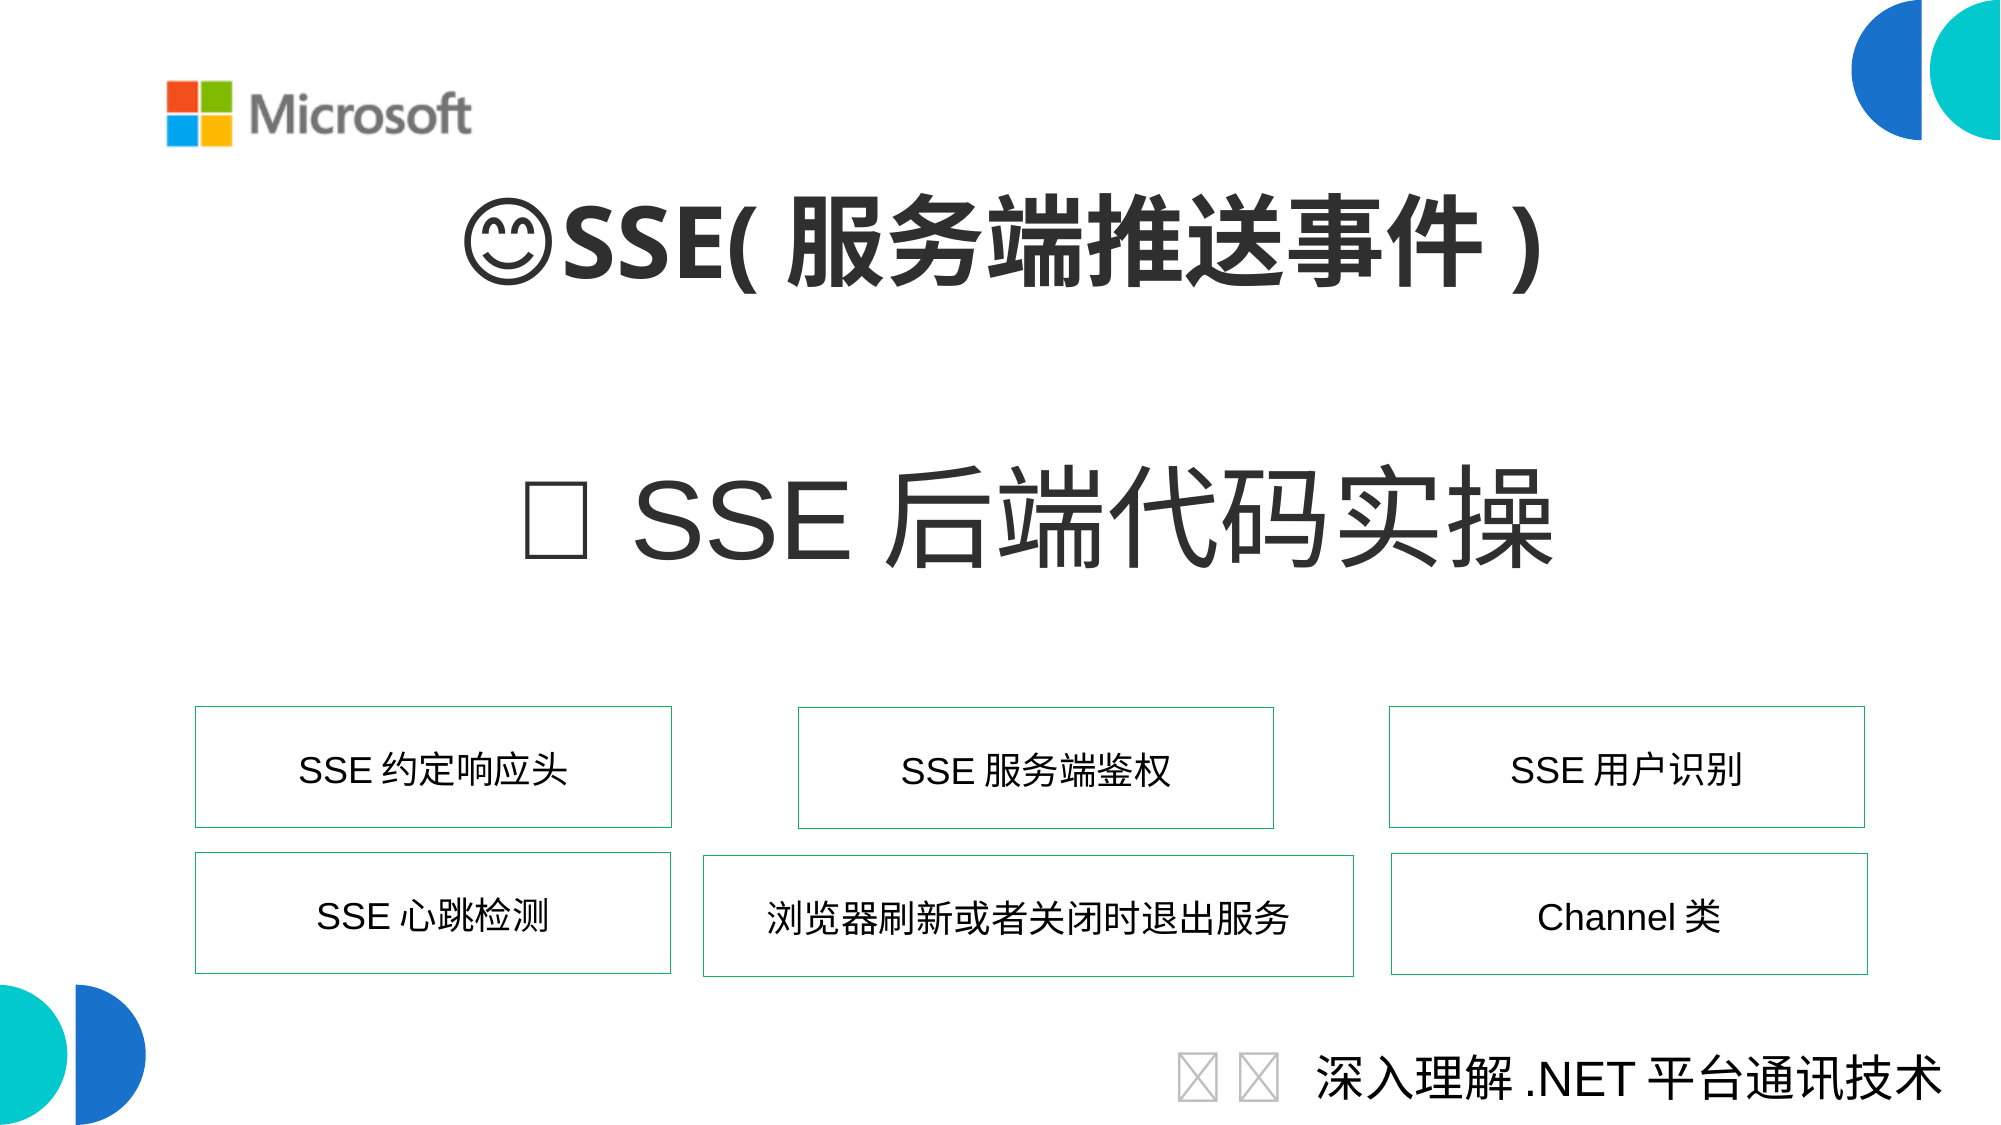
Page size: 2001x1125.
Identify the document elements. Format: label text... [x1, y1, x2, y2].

text_box SSE服务端鉴权 [798, 707, 1274, 829]
text_box SSE心跳检测 [195, 852, 671, 974]
text_box [1702, 6, 2001, 160]
text_box SSE用户识别 [1389, 706, 1865, 828]
subtitle 🚀 🚀 深入理解.NET平台通讯技术 [1173, 1046, 1952, 1107]
text_box Channel类 [1391, 853, 1868, 975]
text_box 浏览器刷新或者关闭时退出服务 [703, 855, 1354, 977]
text_box SSE约定响应头 [195, 706, 672, 828]
text_box 🚀 SSE后端代码实操 [310, 439, 1761, 652]
picture [85, 41, 552, 189]
title 😊SSE(服务端推送事件) [138, 145, 1862, 332]
